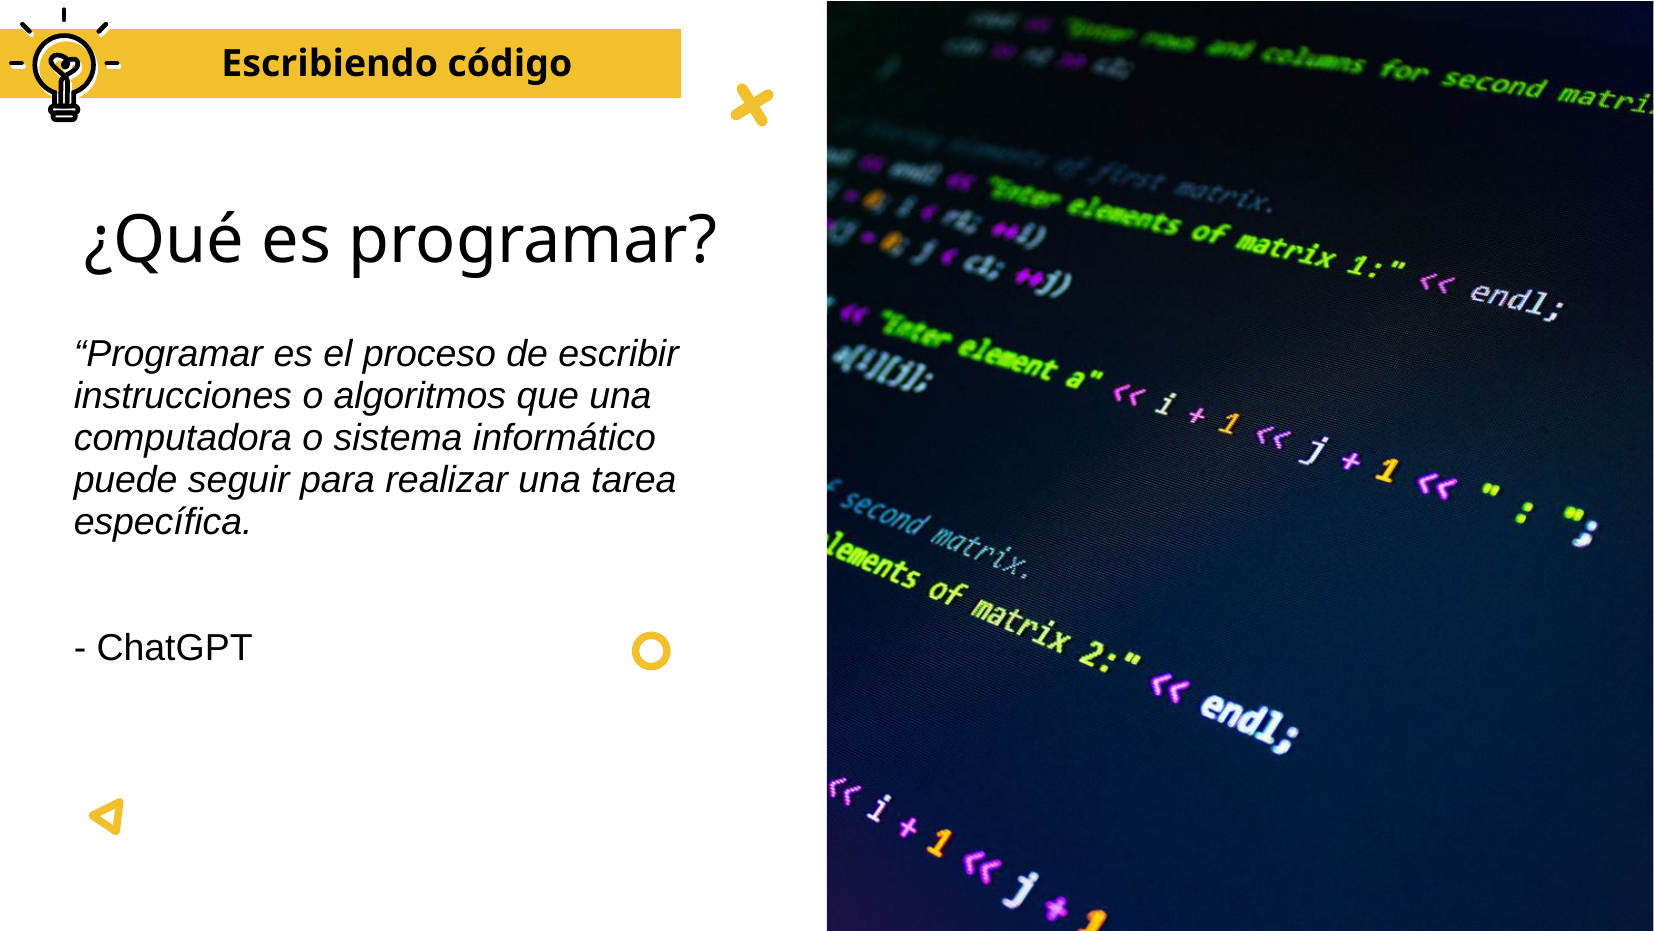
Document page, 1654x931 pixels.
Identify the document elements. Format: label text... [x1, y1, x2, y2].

text_box ¿Qué es programar? [24, 147, 778, 325]
text_box Escribiendo código [206, 29, 680, 96]
picture [826, 1, 1654, 931]
text_box “Programar es el proceso de escribir instrucciones o algoritmos que una computadora o sistema informático puede seguir para realizar una tarea específica. - ChatGPT [59, 324, 768, 676]
